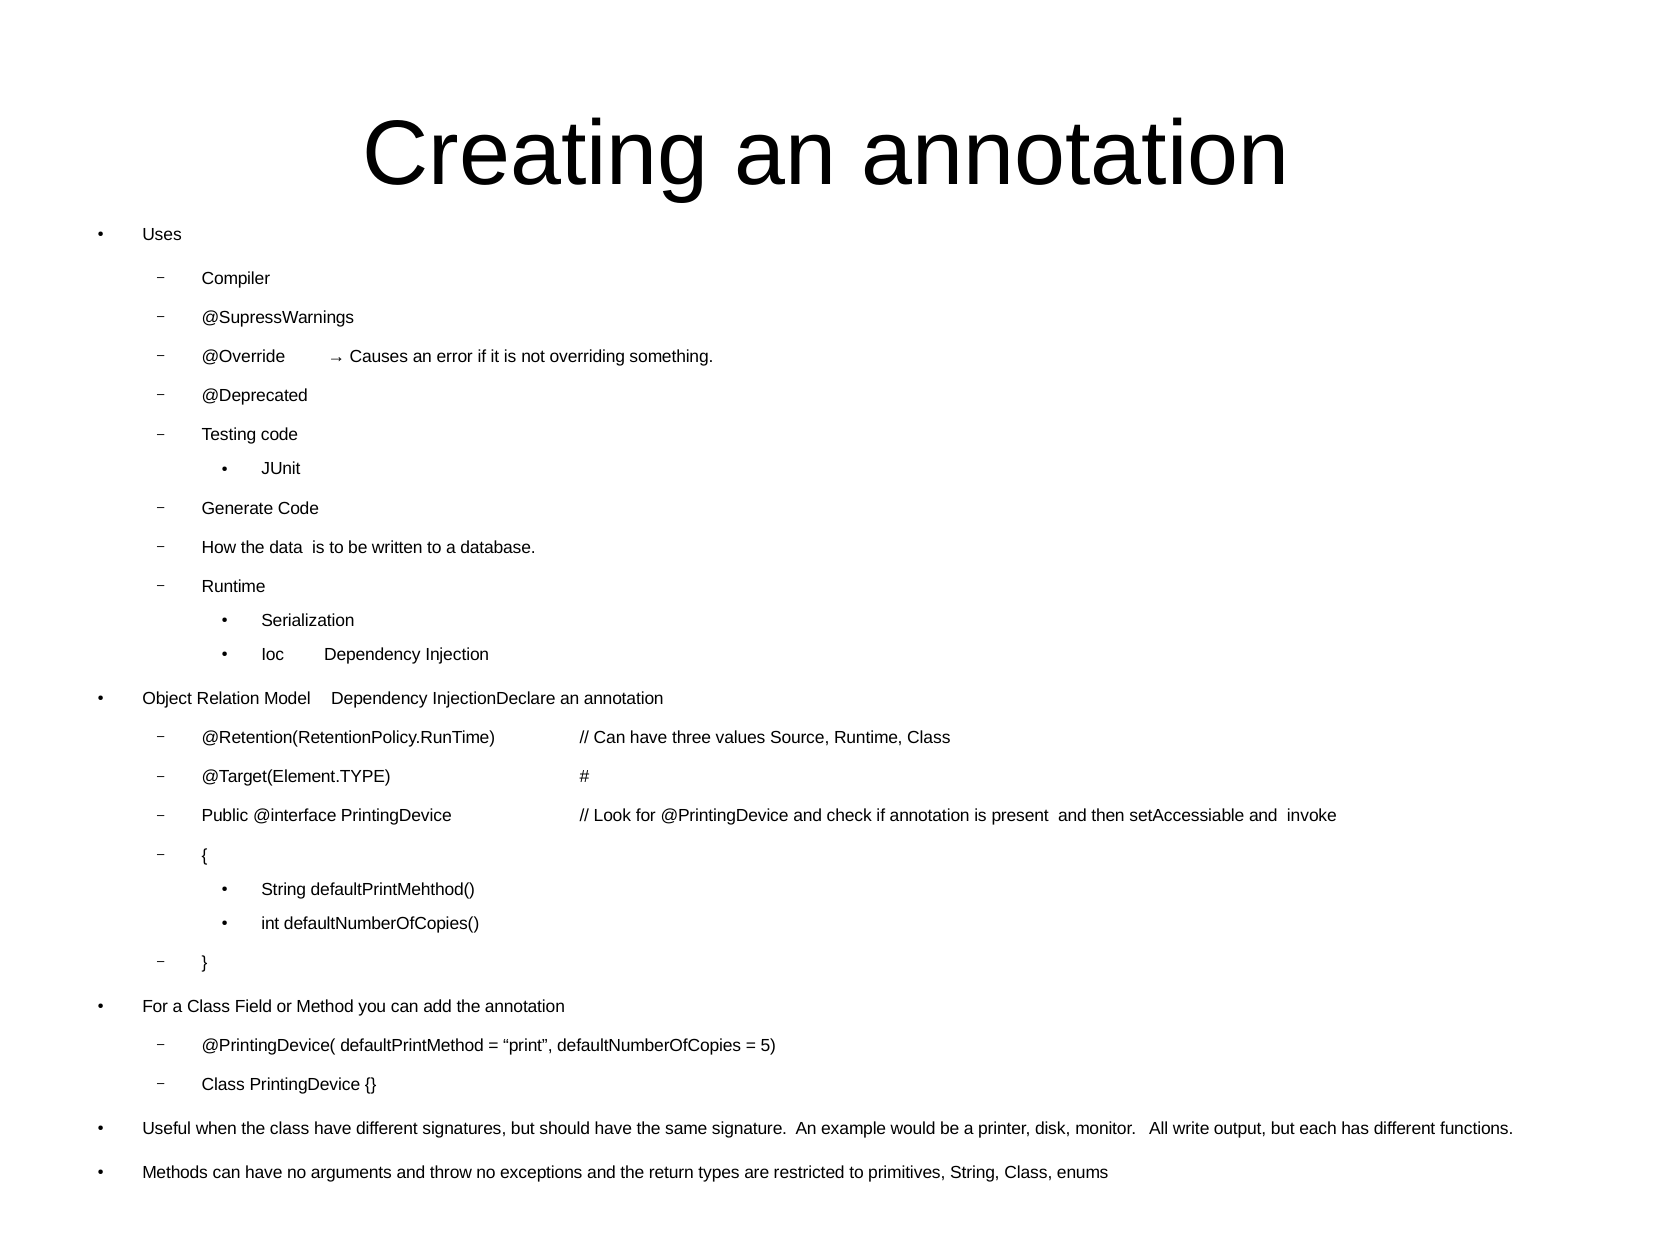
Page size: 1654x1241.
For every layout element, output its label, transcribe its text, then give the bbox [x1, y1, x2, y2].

title Creating an annotation [82, 49, 1571, 225]
list Uses Compiler @SupressWarnings @Override → Causes an error if it is not overriding something. @Deprecated Testing code JUnit Generate Code How the data is to be written to a database. Runtime Serialization Ioc Dependency Injection Object Relation Model Dependency InjectionDeclare an annotation @Retention(RetentionPolicy.RunTime) // Can have three values Source, Runtime, Class @Target(Element.TYPE) # Public @interface PrintingDevice // Look for @PrintingDevice and check if annotation is present and then setAccessiable and invoke { String defaultPrintMehthod() int defaultNumberOfCopies() } For a Class Field or Method you can add the annotation @PrintingDevice( defaultPrintMethod = “print”, defaultNumberOfCopies = 5) Class PrintingDevice {} Useful when the class have different signatures, but should have the same signature. An example would be a printer, disk, monitor. All write output, but each has different functions. Methods can have no arguments and throw no exceptions and the return types are restricted to primitives, String, Class, enums [82, 225, 1571, 1186]
